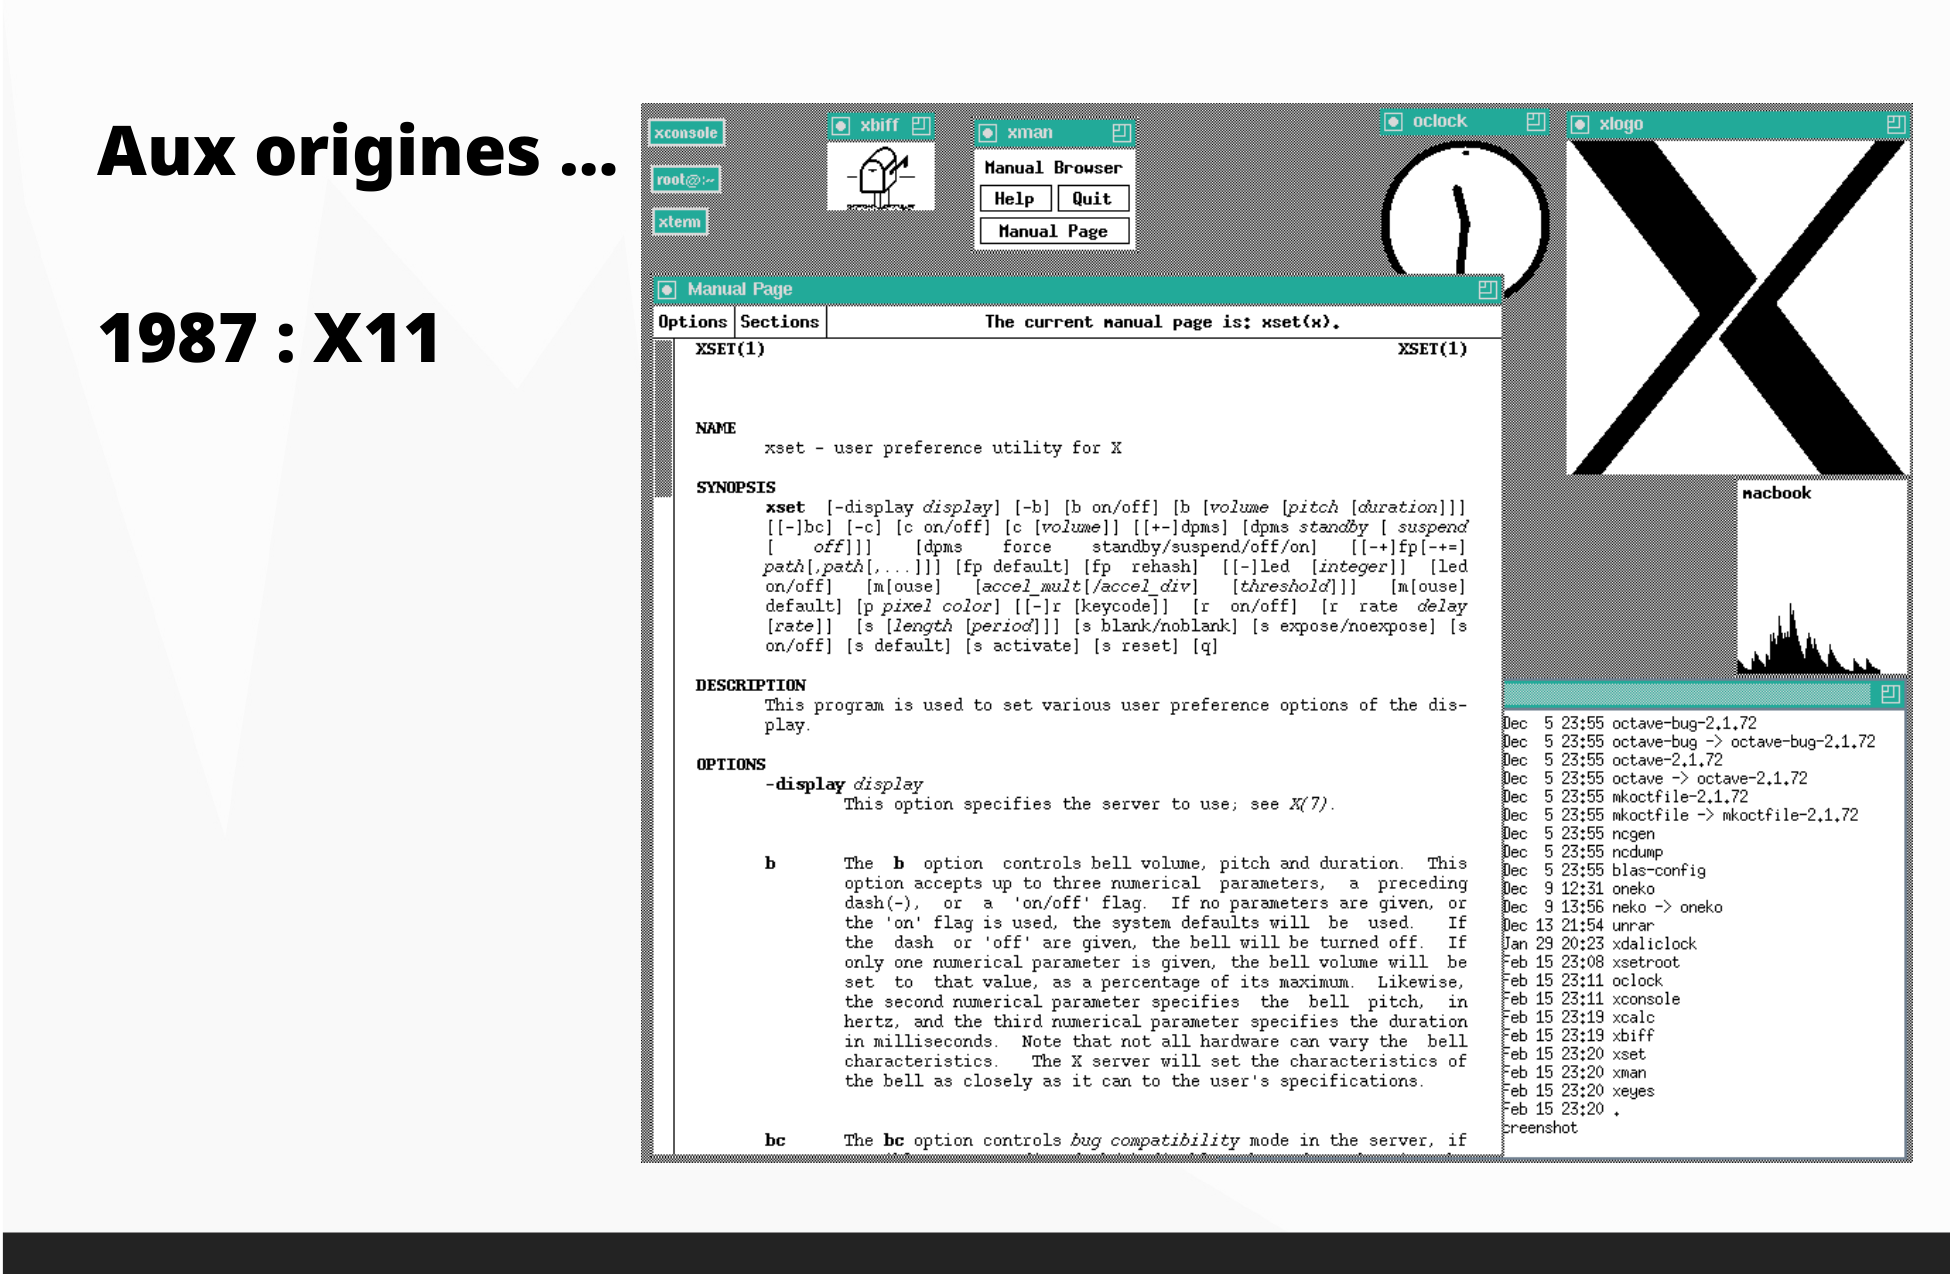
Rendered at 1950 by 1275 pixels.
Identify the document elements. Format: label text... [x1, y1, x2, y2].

picture [2, 0, 1950, 1275]
title Aux origines … 1987 : X11 [97, 112, 641, 372]
